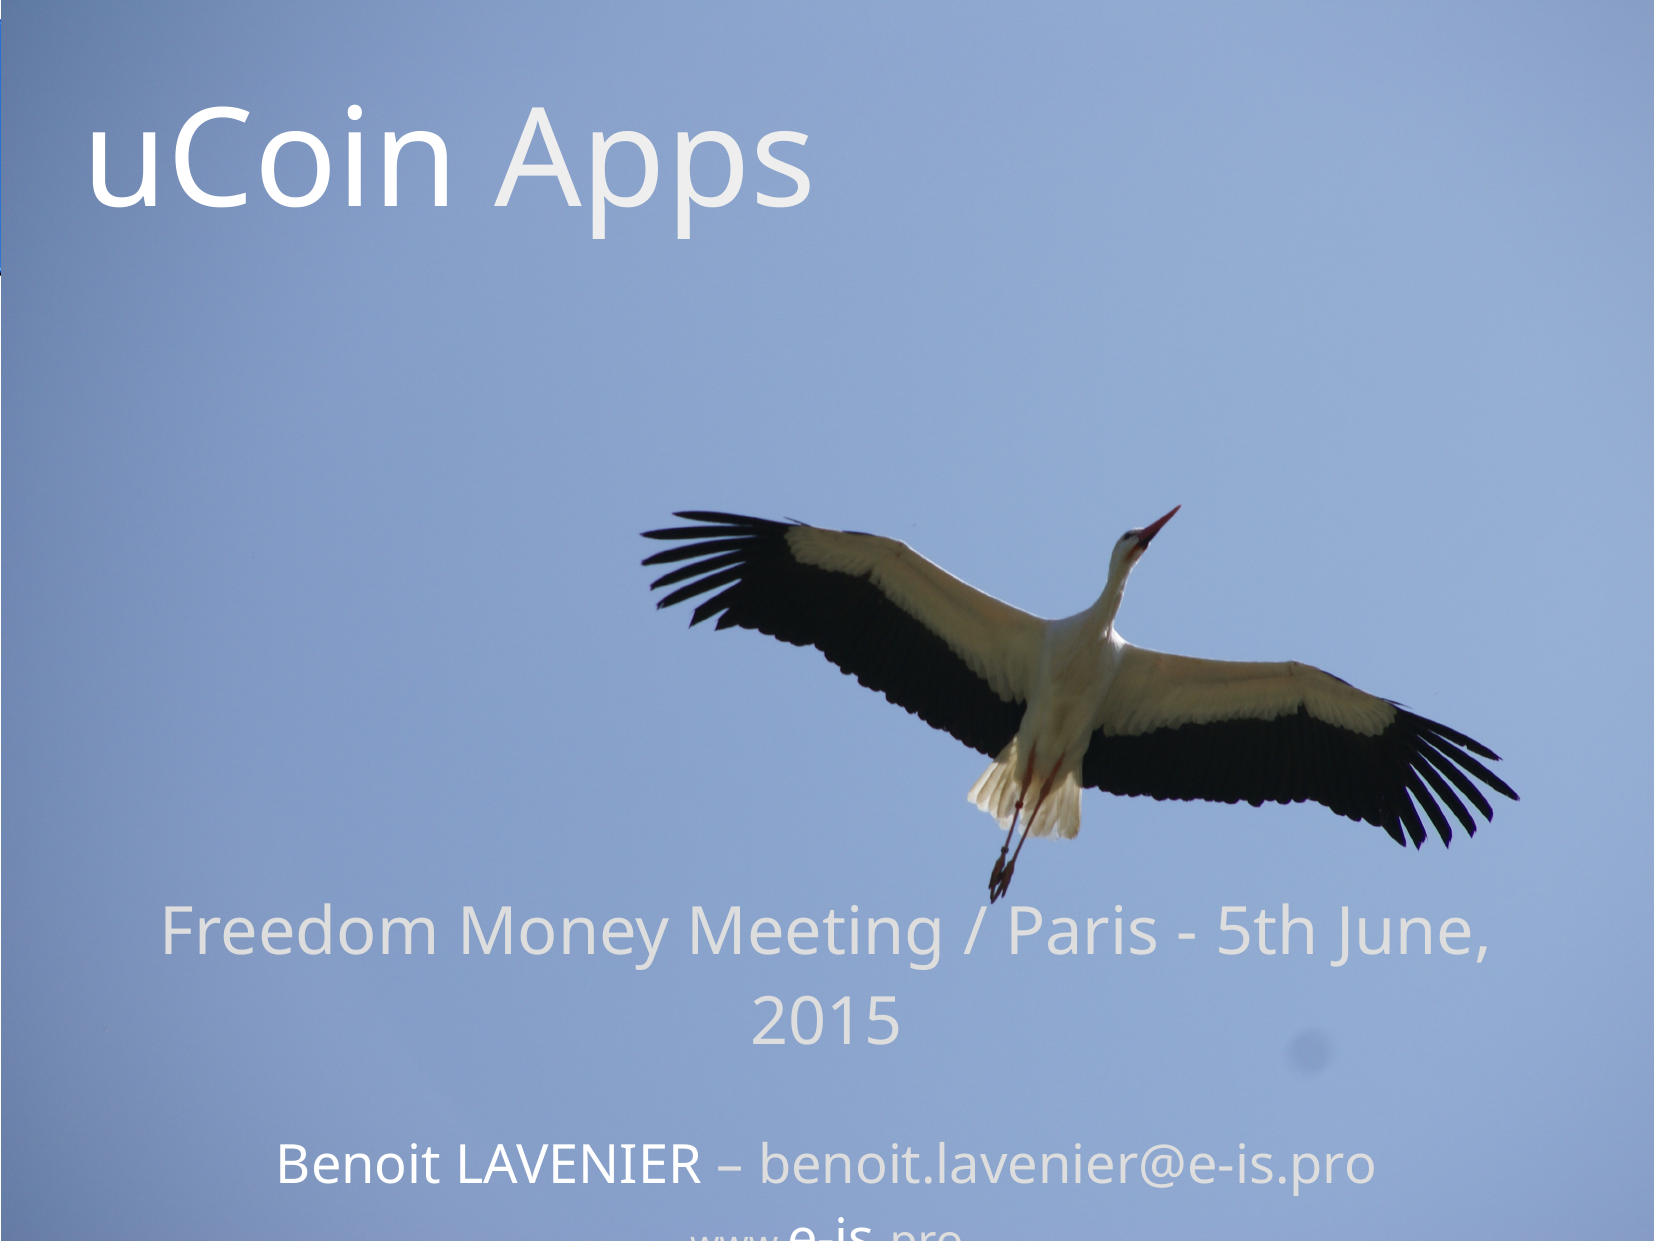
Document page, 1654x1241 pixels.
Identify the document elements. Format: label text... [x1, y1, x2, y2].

picture [942, 1235, 956, 1241]
picture [1, 0, 1654, 1241]
picture [897, 1235, 910, 1241]
title uCoin Apps [82, 49, 1571, 257]
picture [795, 1231, 810, 1240]
subtitle Freedom Money Meeting / Paris - 5th June, 2015 Benoit LAVENIER – benoit.lavenier@e-is.pro www.e-is.pro [82, 945, 1571, 1211]
